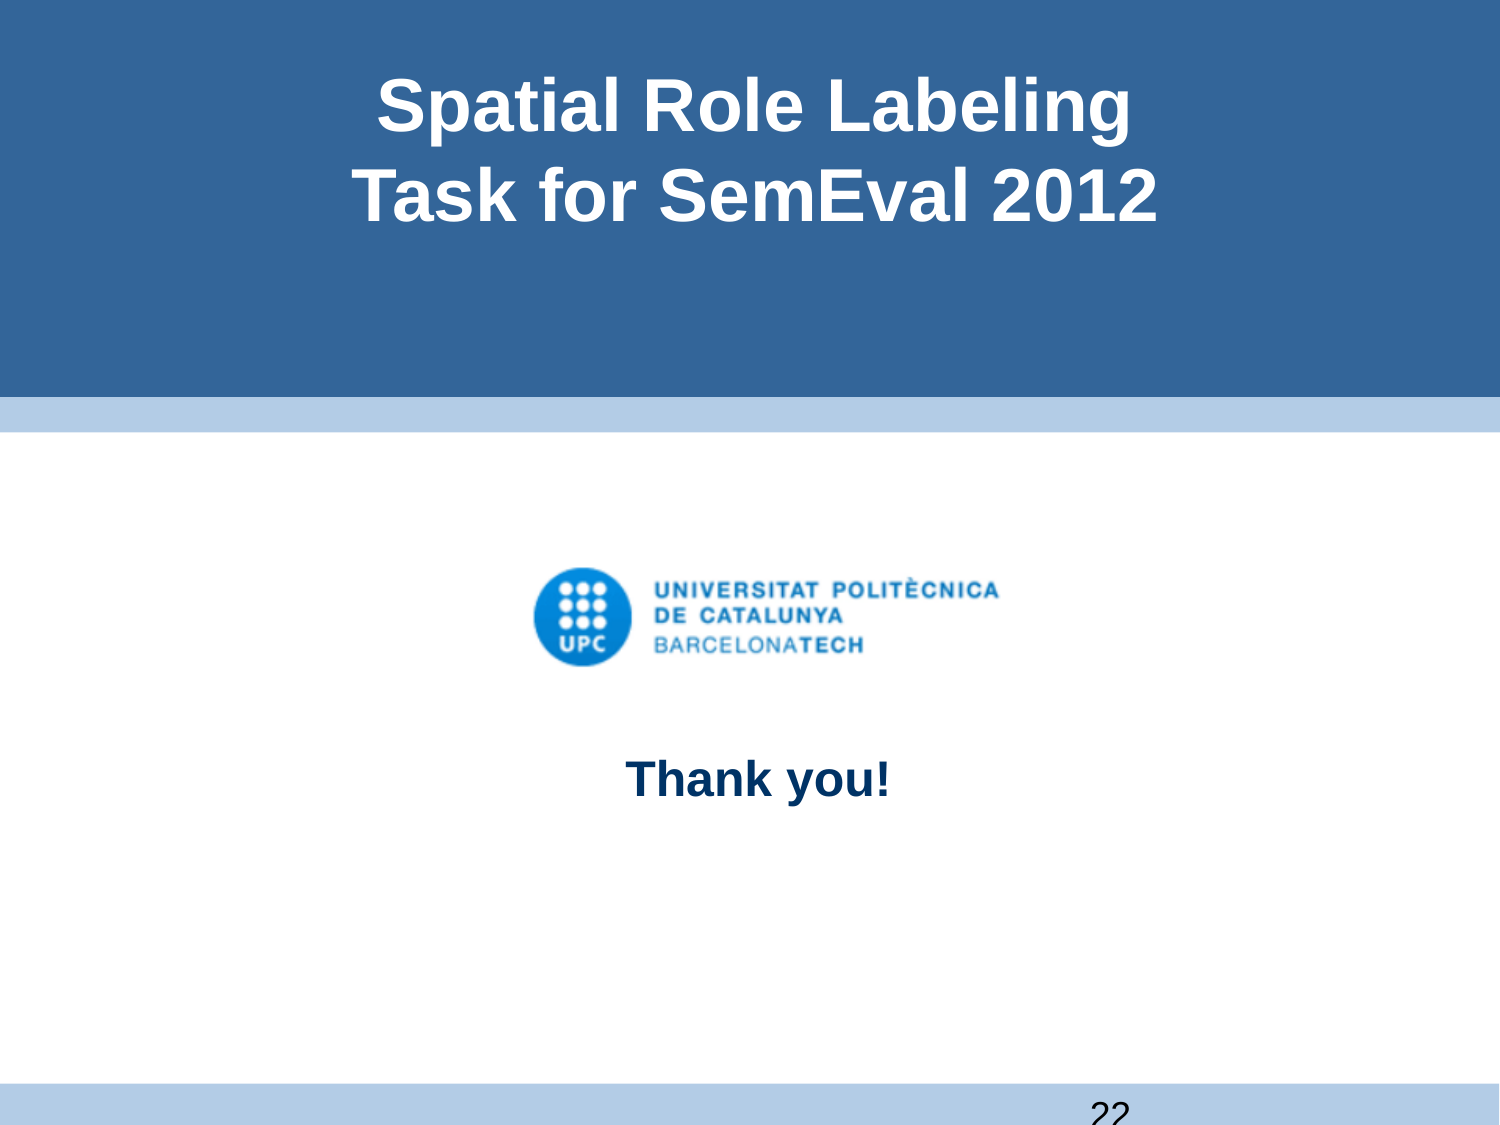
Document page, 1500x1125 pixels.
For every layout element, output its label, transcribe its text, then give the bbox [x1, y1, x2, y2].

text_box Thank you! [324, 738, 1193, 883]
picture [524, 560, 1004, 675]
slide_number <número> [1074, 1083, 1424, 1125]
title Spatial Role Labeling Task for SemEval 2012 [100, 48, 1411, 398]
